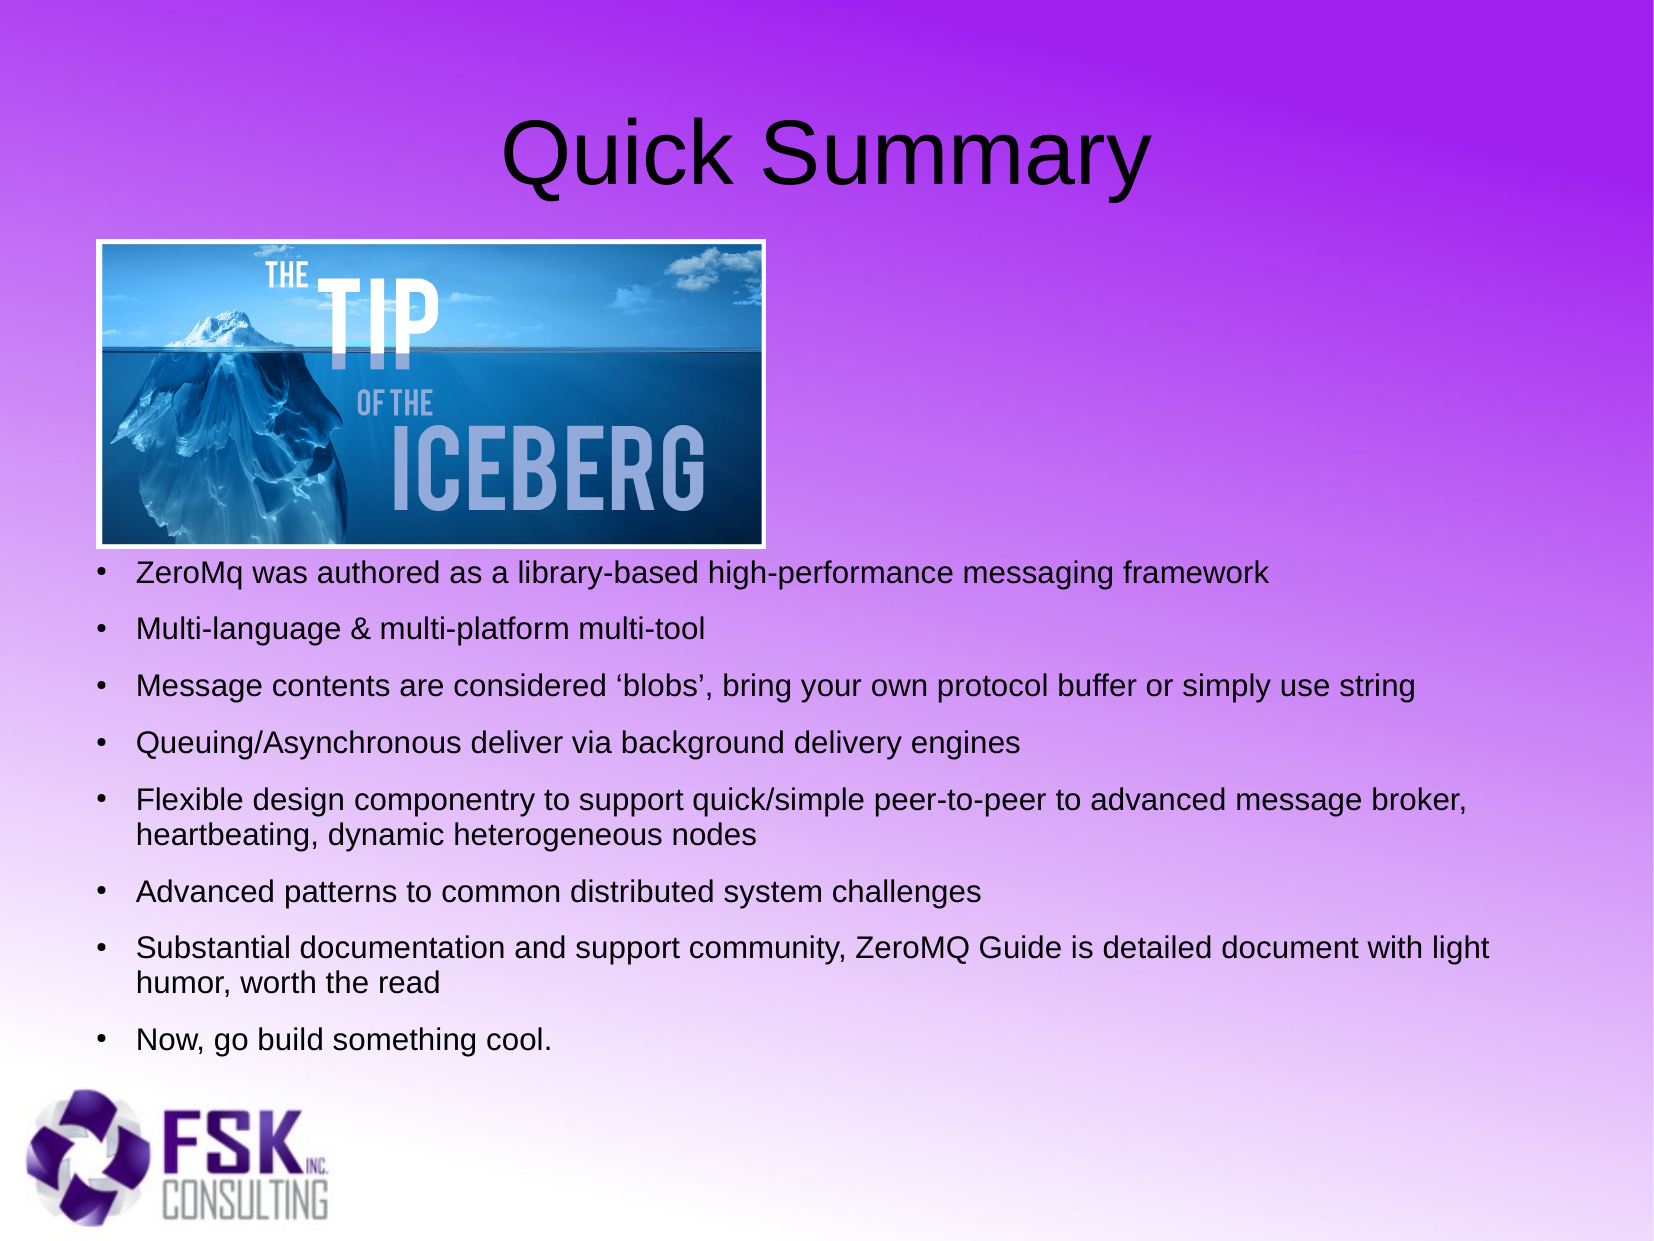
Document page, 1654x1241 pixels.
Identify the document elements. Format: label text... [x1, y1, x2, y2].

list ZeroMq was authored as a library-based high-performance messaging framework Multi-language & multi-platform multi-tool Message contents are considered ‘blobs’, bring your own protocol buffer or simply use string Queuing/Asynchronous deliver via background delivery engines Flexible design componentry to support quick/simple peer-to-peer to advanced message broker, heartbeating, dynamic heterogeneous nodes Advanced patterns to common distributed system challenges Substantial documentation and support community, ZeroMQ Guide is detailed document with light humor, worth the read Now, go build something cool. [82, 555, 1571, 1066]
picture [0, 0, 1654, 1241]
title Quick Summary [82, 49, 1571, 257]
